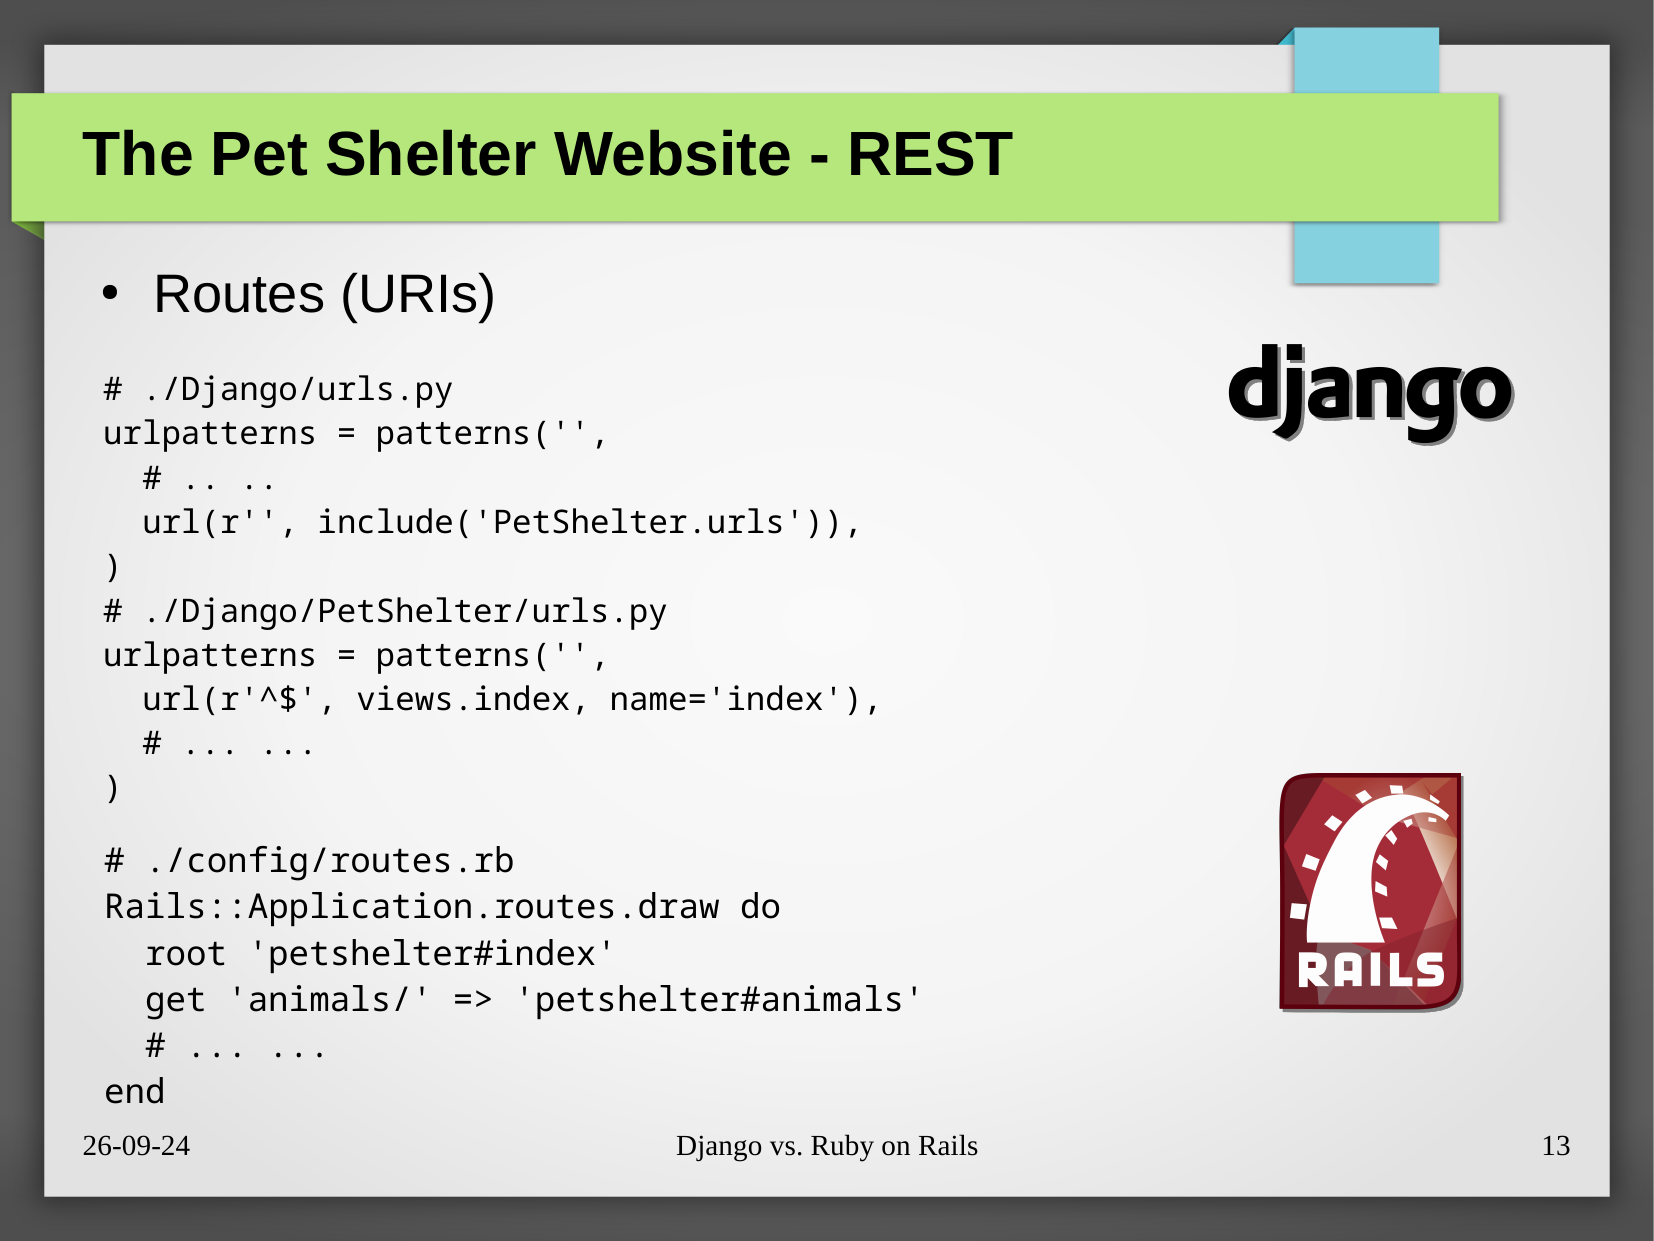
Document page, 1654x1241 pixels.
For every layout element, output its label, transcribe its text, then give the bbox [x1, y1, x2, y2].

list # ./config/routes.rb Rails::Application.routes.draw do root 'petshelter#index' get 'animals/' => 'petshelter#animals' # ... ... end [82, 806, 1571, 1117]
picture [0, 0, 1654, 1241]
list Routes (URIs) [82, 263, 1571, 337]
title The Pet Shelter Website - REST [82, 94, 1264, 213]
list # ./Django/urls.py urlpatterns = patterns('', # .. .. url(r'', include('PetShelter.urls')), ) # ./Django/PetShelter/urls.py urlpatterns = patterns('', url(r'^$', views.index, name='index'), # ... ... ) [82, 337, 1571, 806]
